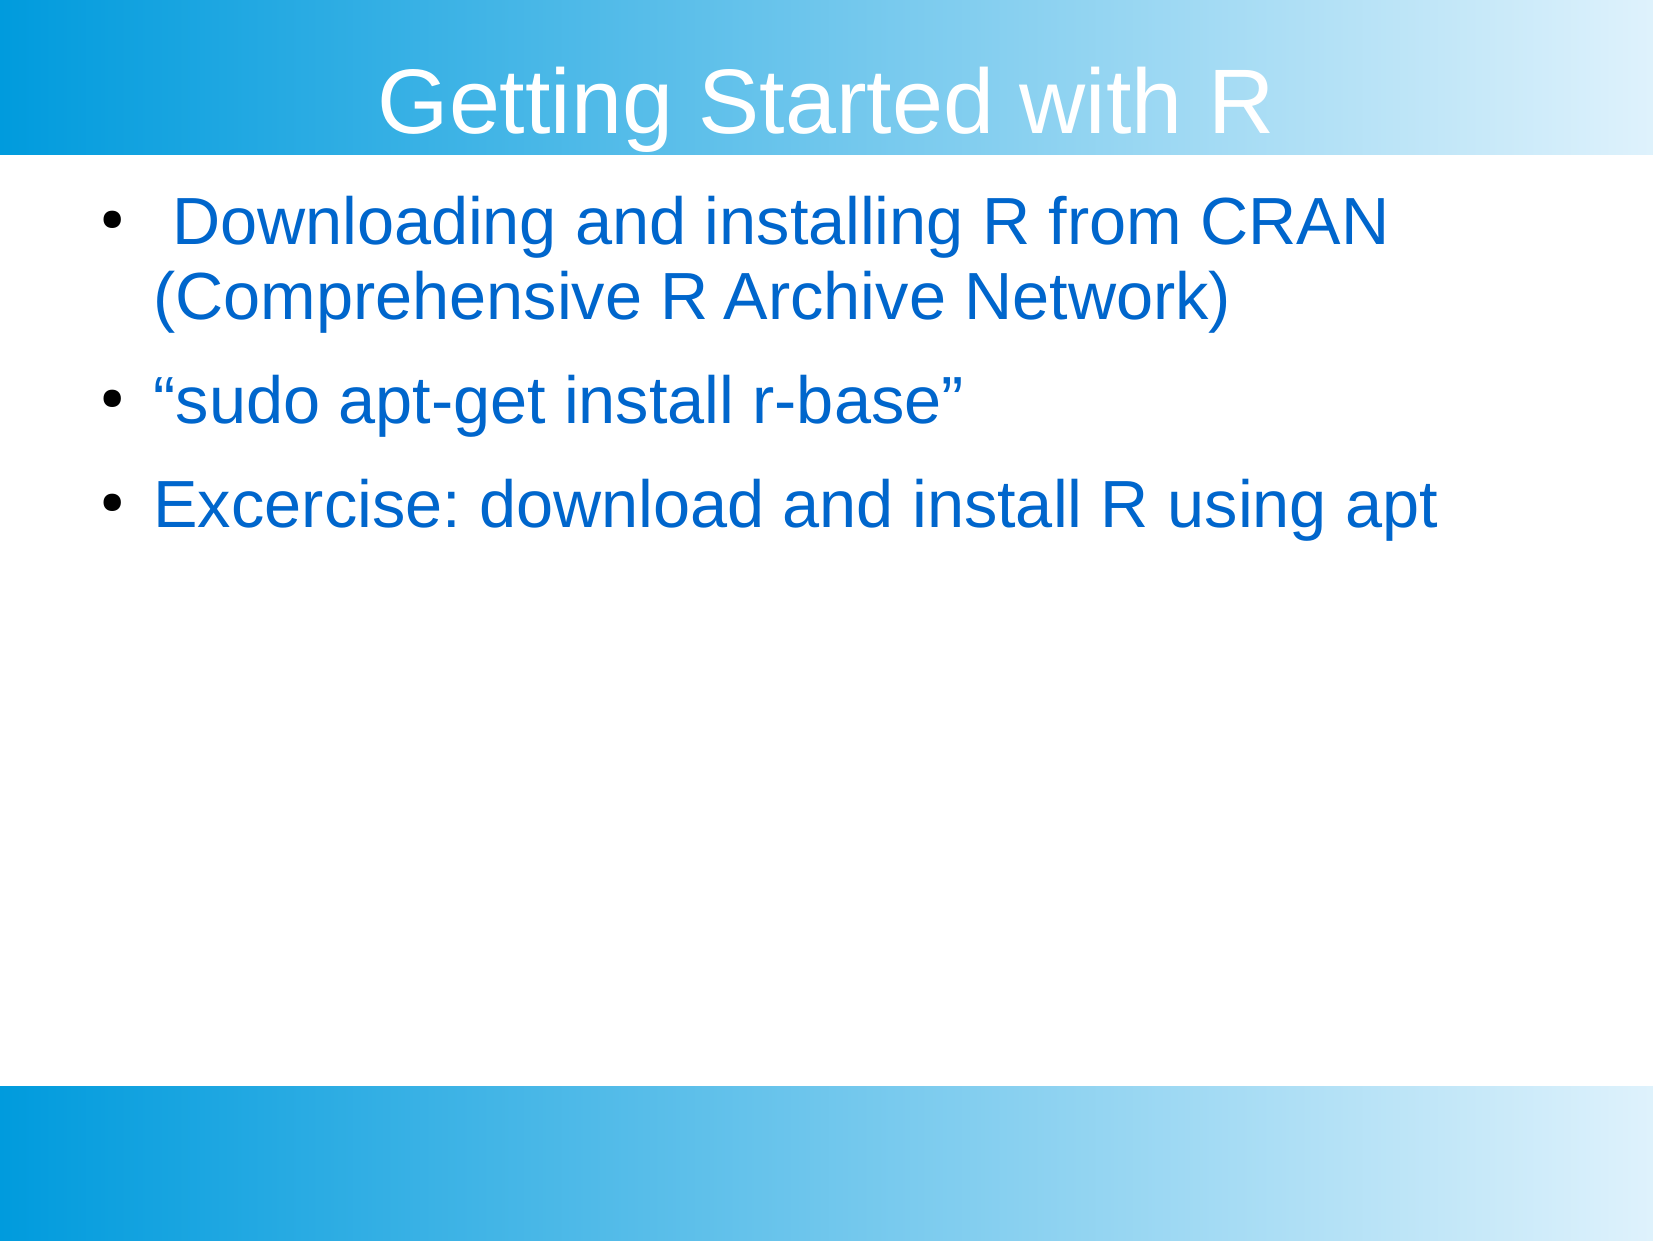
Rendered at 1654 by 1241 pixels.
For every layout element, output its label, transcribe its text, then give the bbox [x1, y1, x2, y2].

title Getting Started with R [82, 49, 1571, 155]
list Downloading and installing R from CRAN (Comprehensive R Archive Network) “sudo apt-get install r-base” Excercise: download and install R using apt [82, 183, 1571, 1066]
